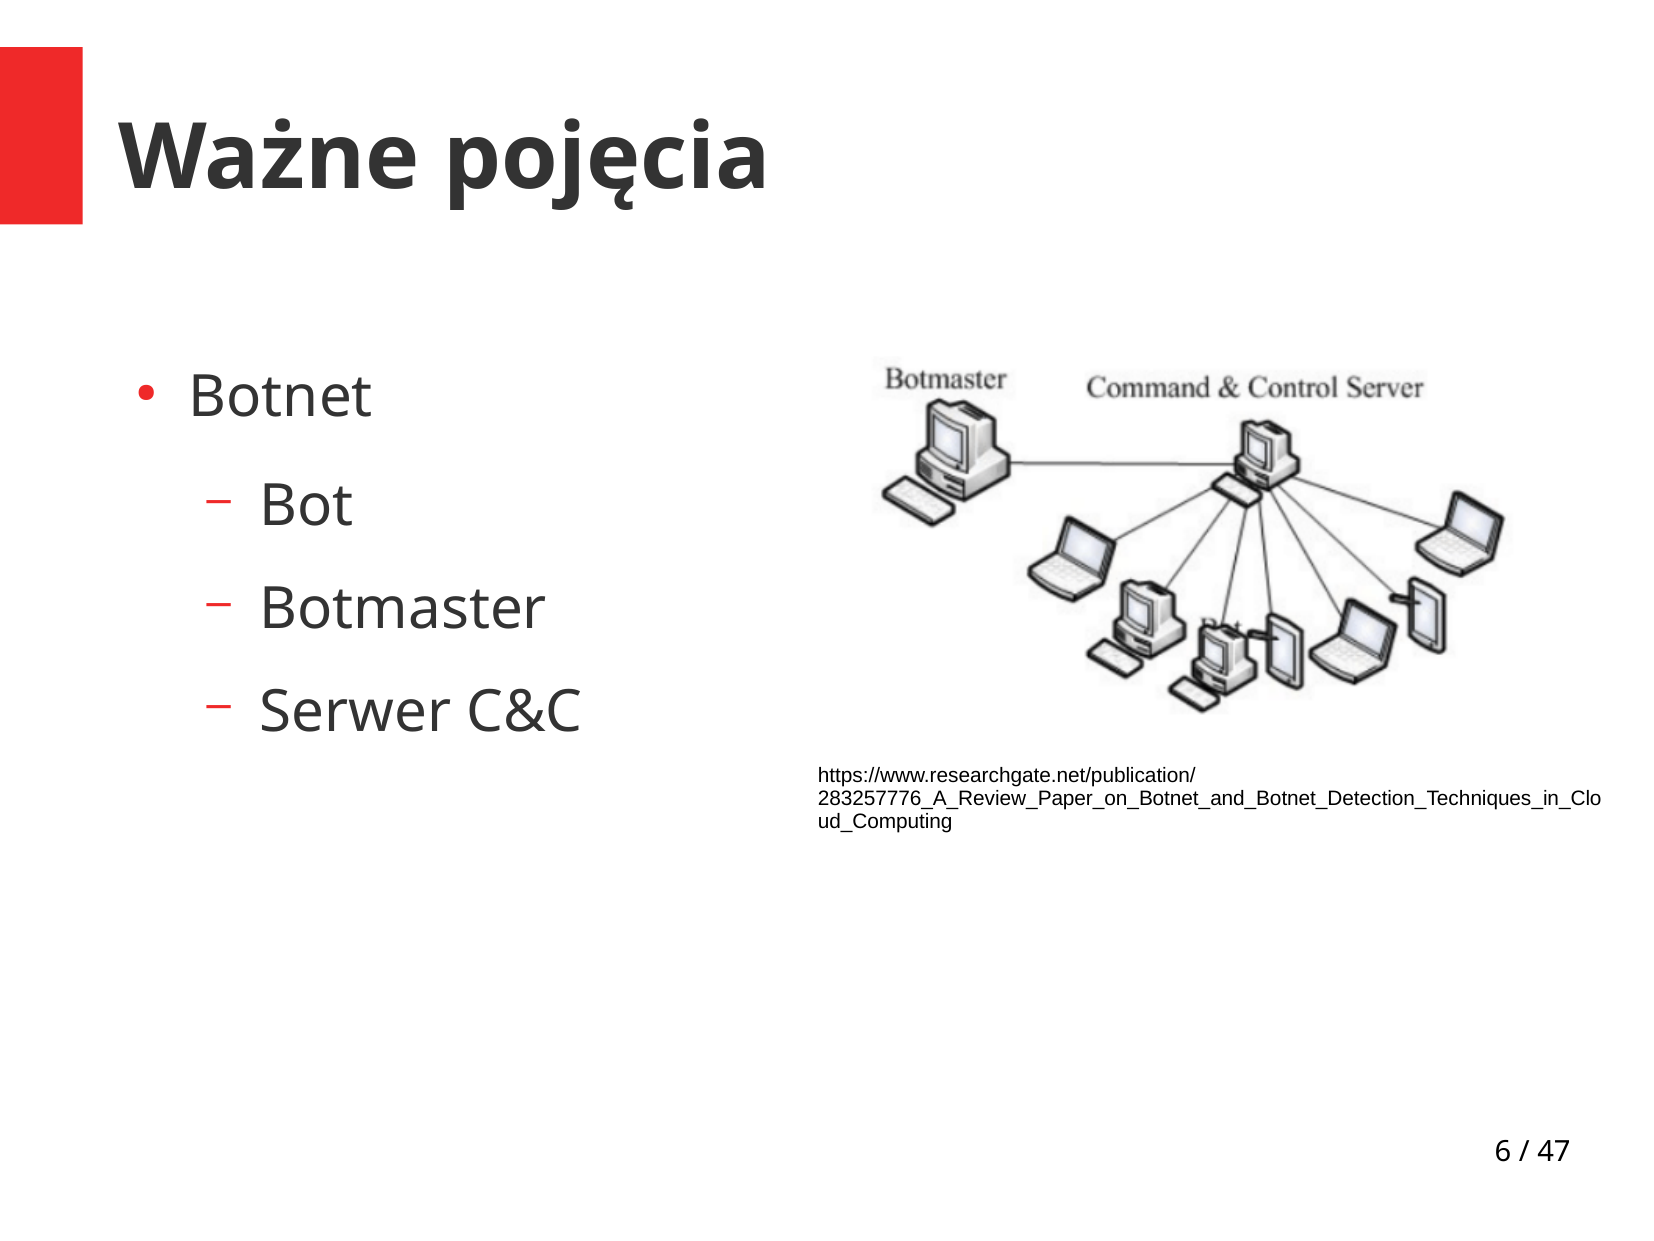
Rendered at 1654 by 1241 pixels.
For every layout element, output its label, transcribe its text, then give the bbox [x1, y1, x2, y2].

text_box https://www.researchgate.net/publication/283257776_A_Review_Paper_on_Botnet_and_Botnet_Detection_Techniques_in_Cloud_Computing [803, 755, 1619, 829]
picture [869, 355, 1534, 724]
list Botnet Bot Botmaster Serwer C&C [118, 354, 1536, 1074]
title Ważne pojęcia [118, 49, 1571, 257]
